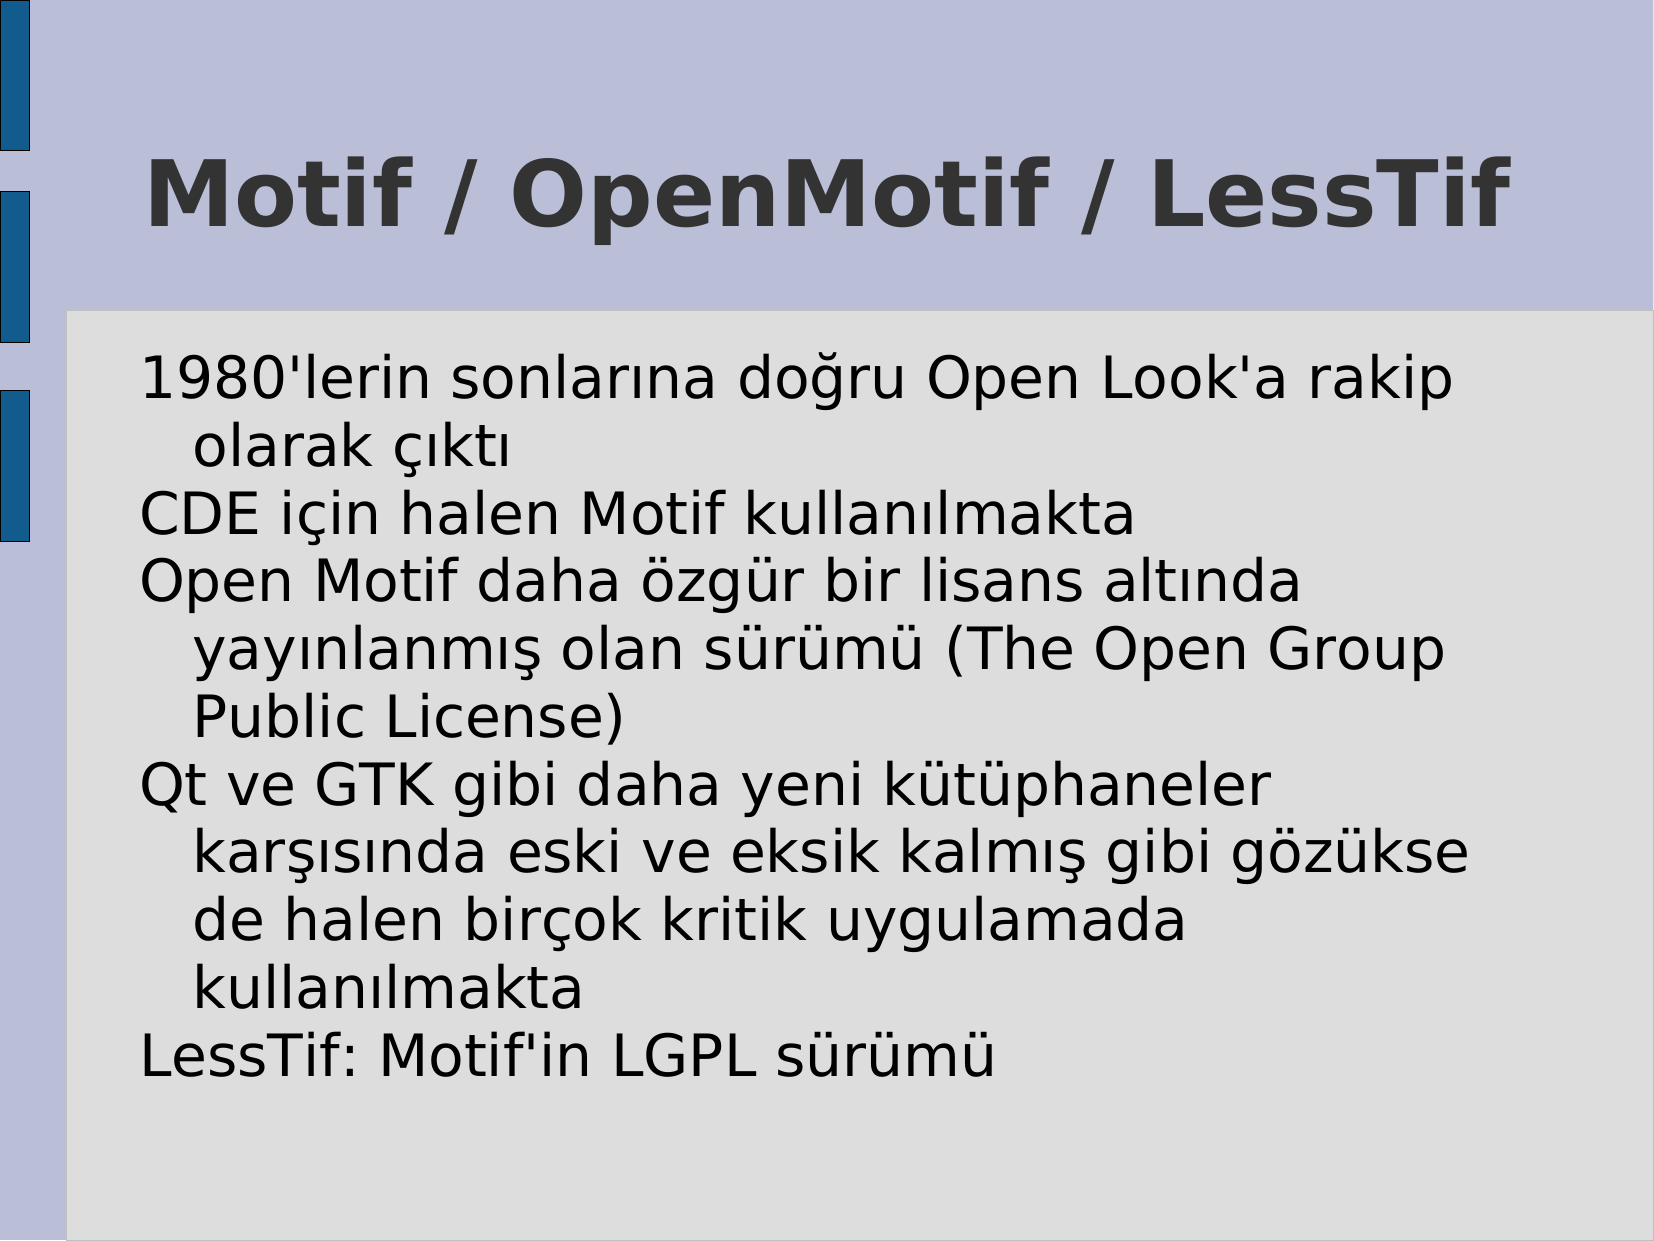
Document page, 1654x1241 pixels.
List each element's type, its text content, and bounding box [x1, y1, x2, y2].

title Motif / OpenMotif / LessTif [121, 91, 1534, 299]
list 1980'lerin sonlarına doğru Open Look'a rakip olarak çıktı CDE için halen Motif kullanılmakta Open Motif daha özgür bir lisans altında yayınlanmış olan sürümü (The Open Group Public License) Qt ve GTK gibi daha yeni kütüphaneler karşısında eski ve eksik kalmış gibi gözükse de halen birçok kritik uygulamada kullanılmakta LessTif: Motif'in LGPL sürümü [121, 344, 1534, 1127]
